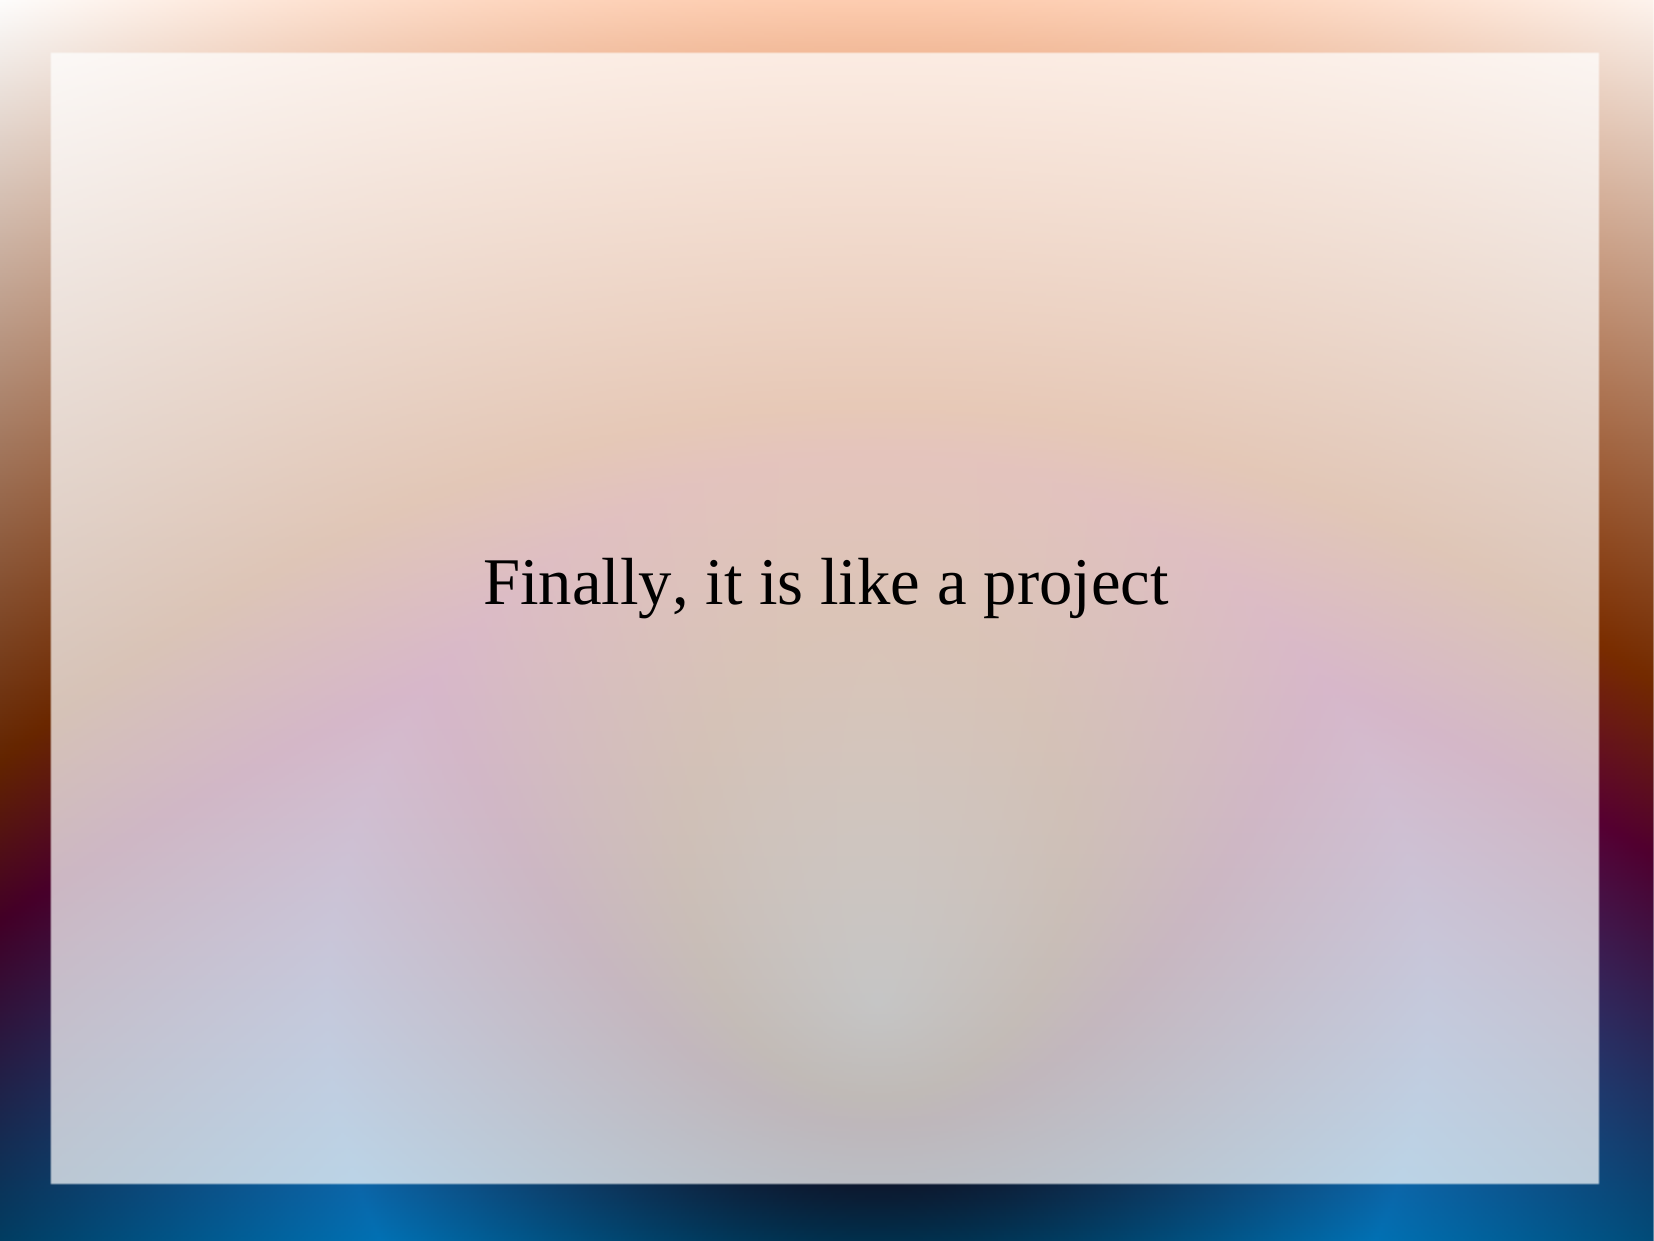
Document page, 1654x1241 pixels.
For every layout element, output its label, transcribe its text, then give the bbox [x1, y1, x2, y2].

picture [0, 0, 1654, 1241]
subtitle Finally, it is like a project [82, 55, 1571, 1109]
